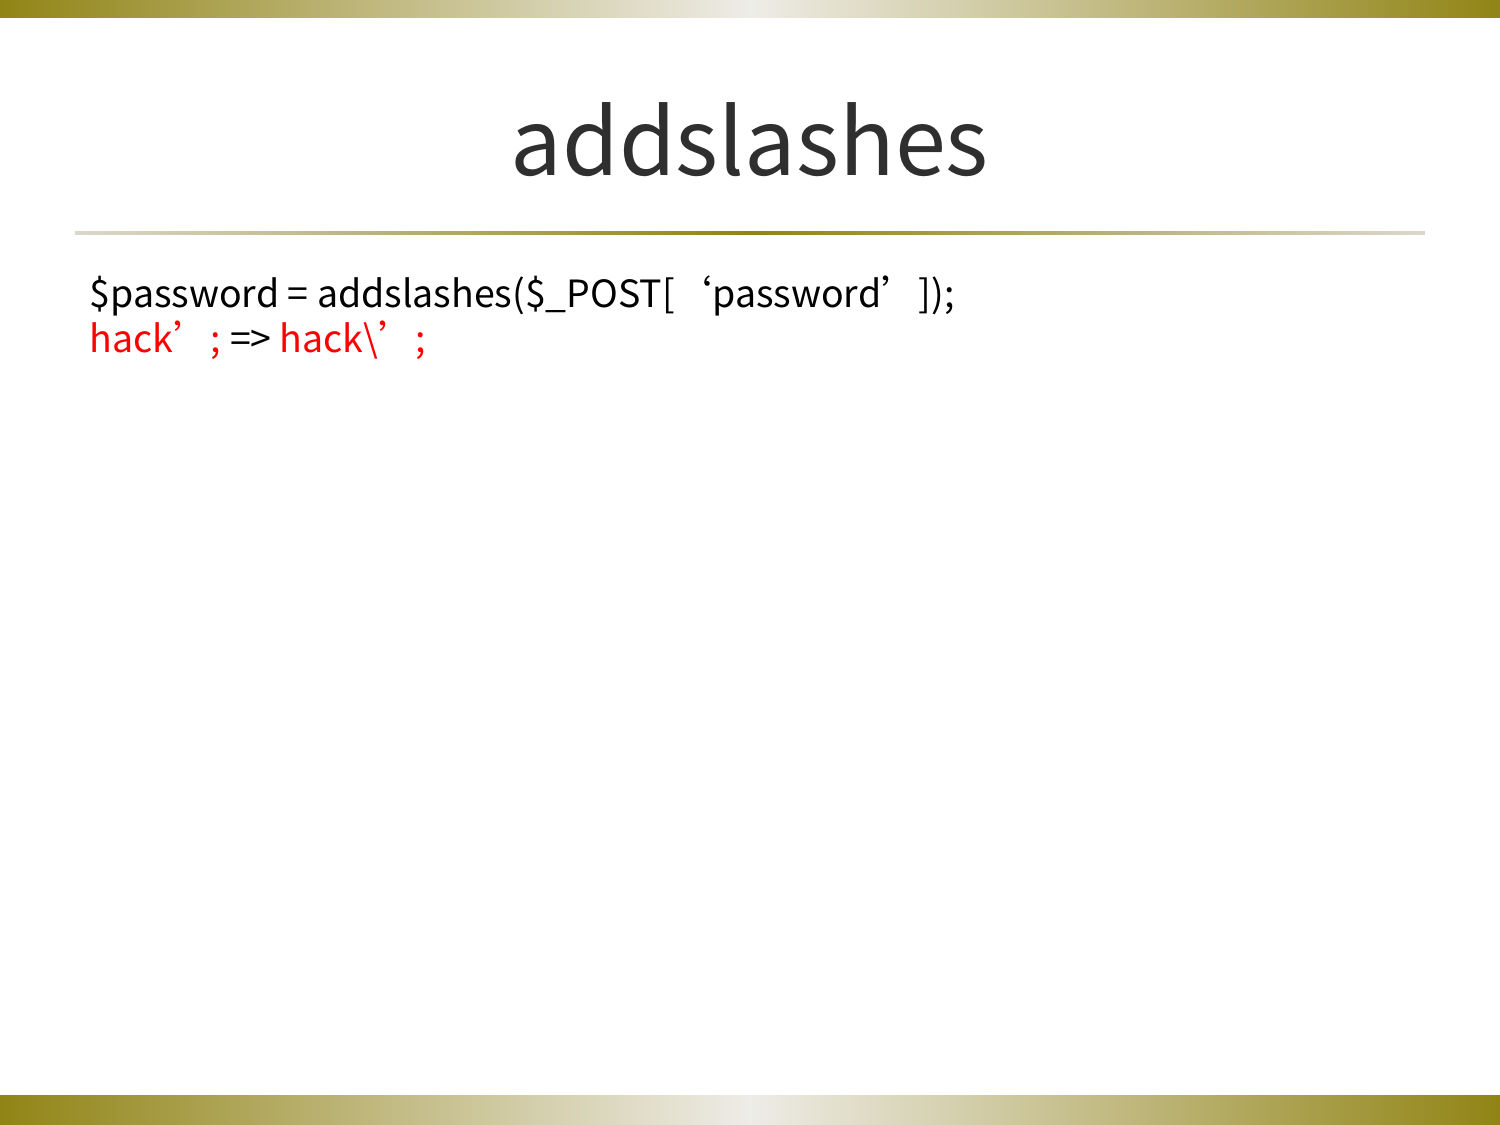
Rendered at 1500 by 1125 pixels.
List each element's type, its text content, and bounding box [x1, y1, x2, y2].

title addslashes [75, 45, 1425, 233]
list $password = addslashes($_POST[‘password’]); hack’; => hack\’; [75, 262, 1425, 1032]
